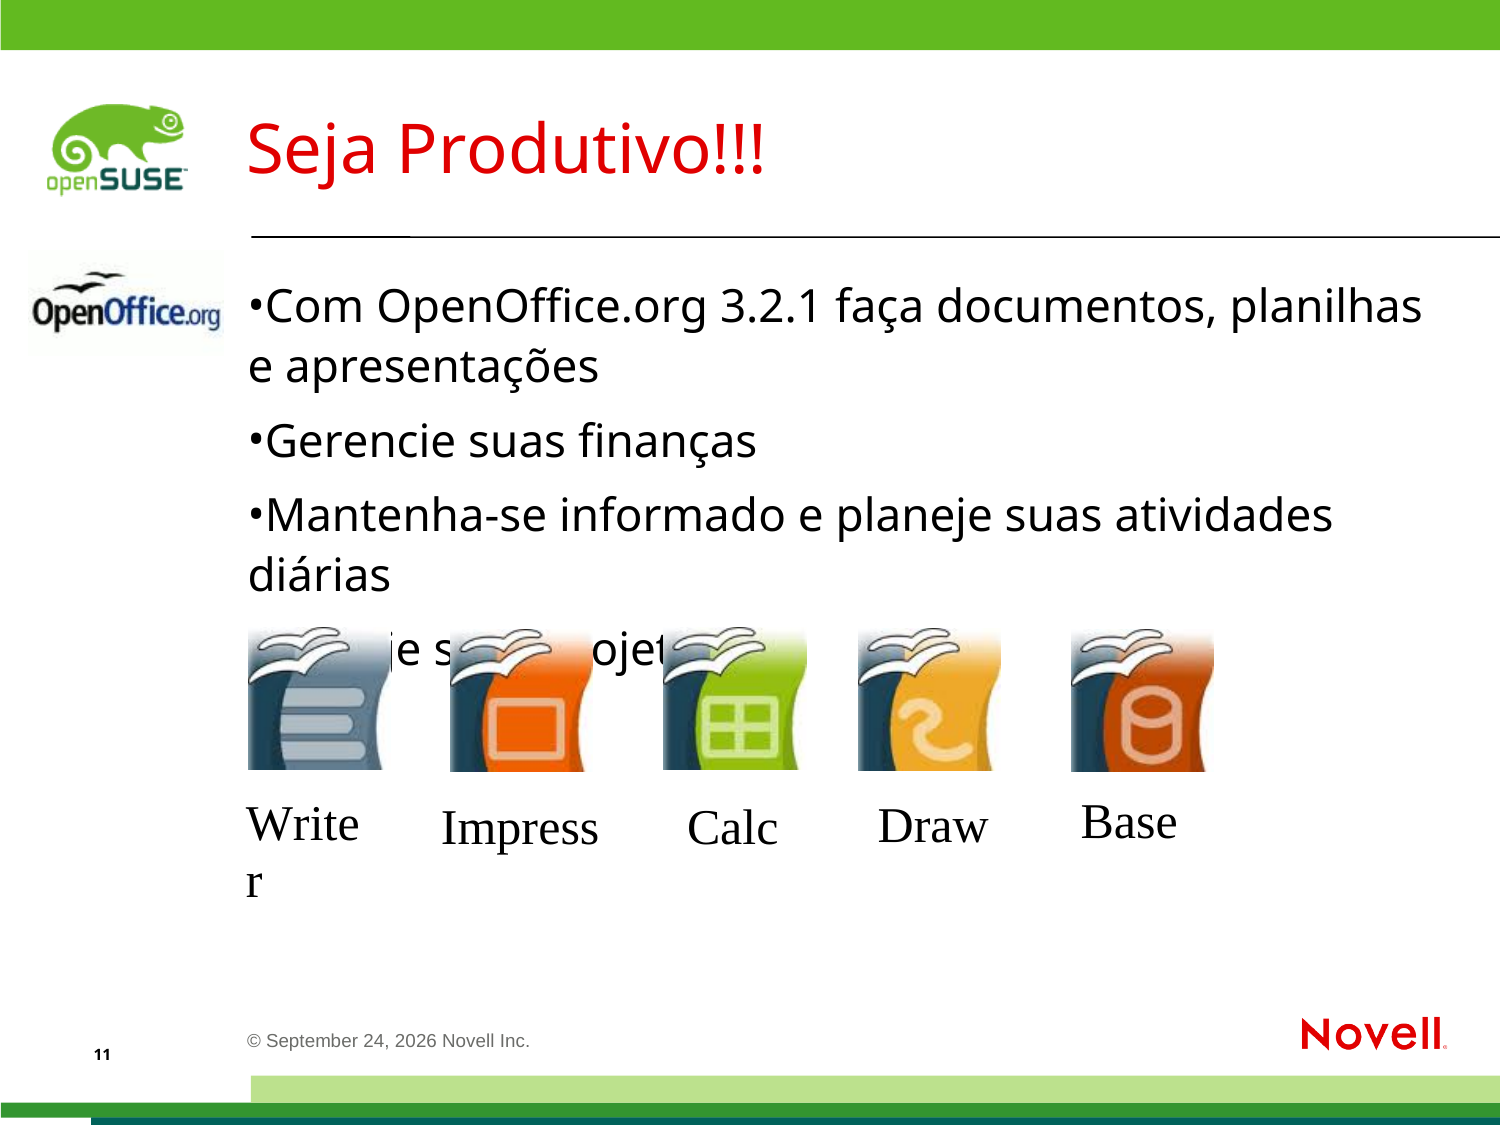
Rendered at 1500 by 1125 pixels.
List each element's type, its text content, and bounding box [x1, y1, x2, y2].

list Com OpenOffice.org 3.2.1 faça documentos, planilhas e apresentações Gerencie suas finanças Mantenha-se informado e planeje suas atividades diárias Planeje seus projetos [232, 267, 1458, 1026]
text_box Base [1080, 791, 1179, 847]
picture [47, 104, 188, 197]
picture [28, 250, 224, 356]
text_box Writer [245, 792, 377, 849]
text_box Calc [687, 797, 779, 853]
text_box Draw [877, 794, 989, 851]
title Seja Produtivo!!! [246, 60, 1409, 239]
picture [1071, 629, 1214, 772]
picture [663, 627, 807, 770]
text_box Impress [440, 797, 600, 858]
picture [1295, 1026, 1453, 1056]
picture [450, 629, 593, 772]
picture [248, 627, 391, 770]
picture [858, 628, 1001, 771]
